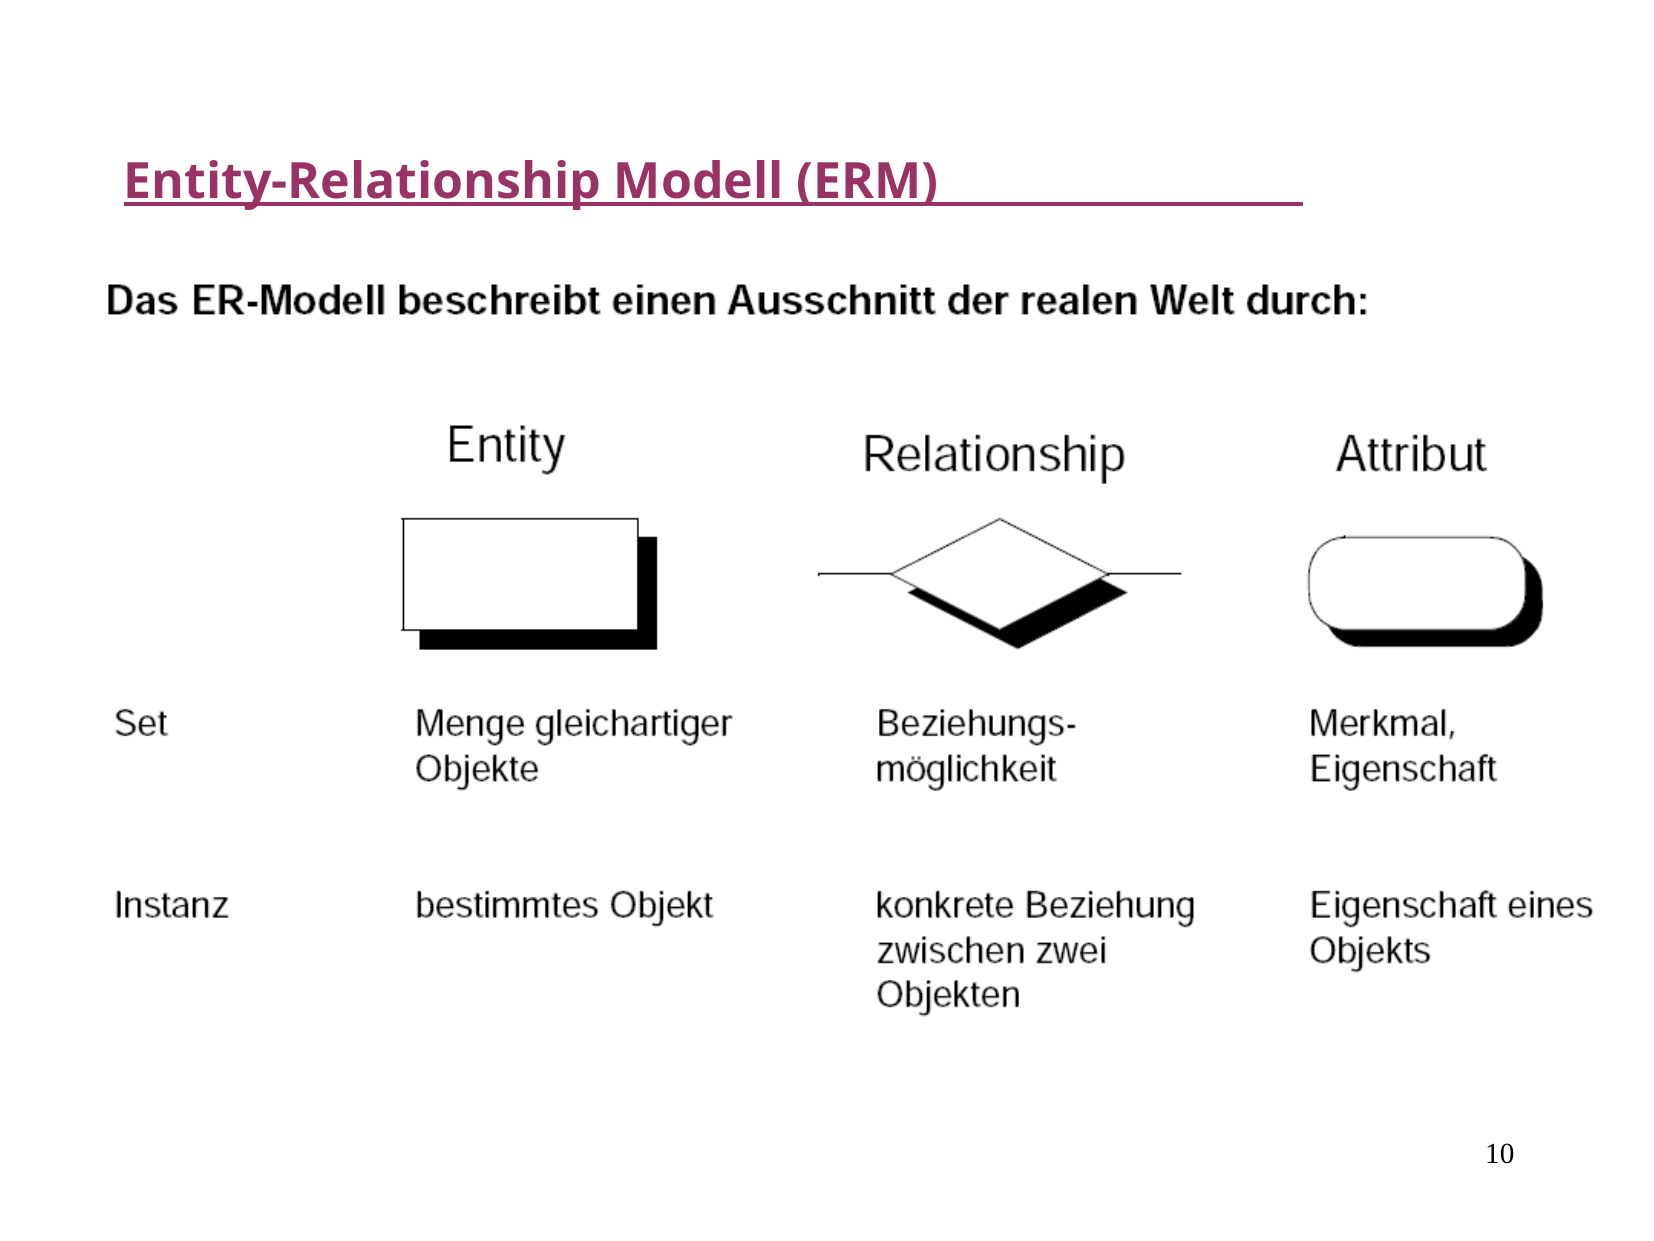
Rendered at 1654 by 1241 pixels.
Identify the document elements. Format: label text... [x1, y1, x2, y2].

picture [101, 277, 1606, 1037]
title Entity-Relationship Modell (ERM) [124, 117, 1530, 241]
